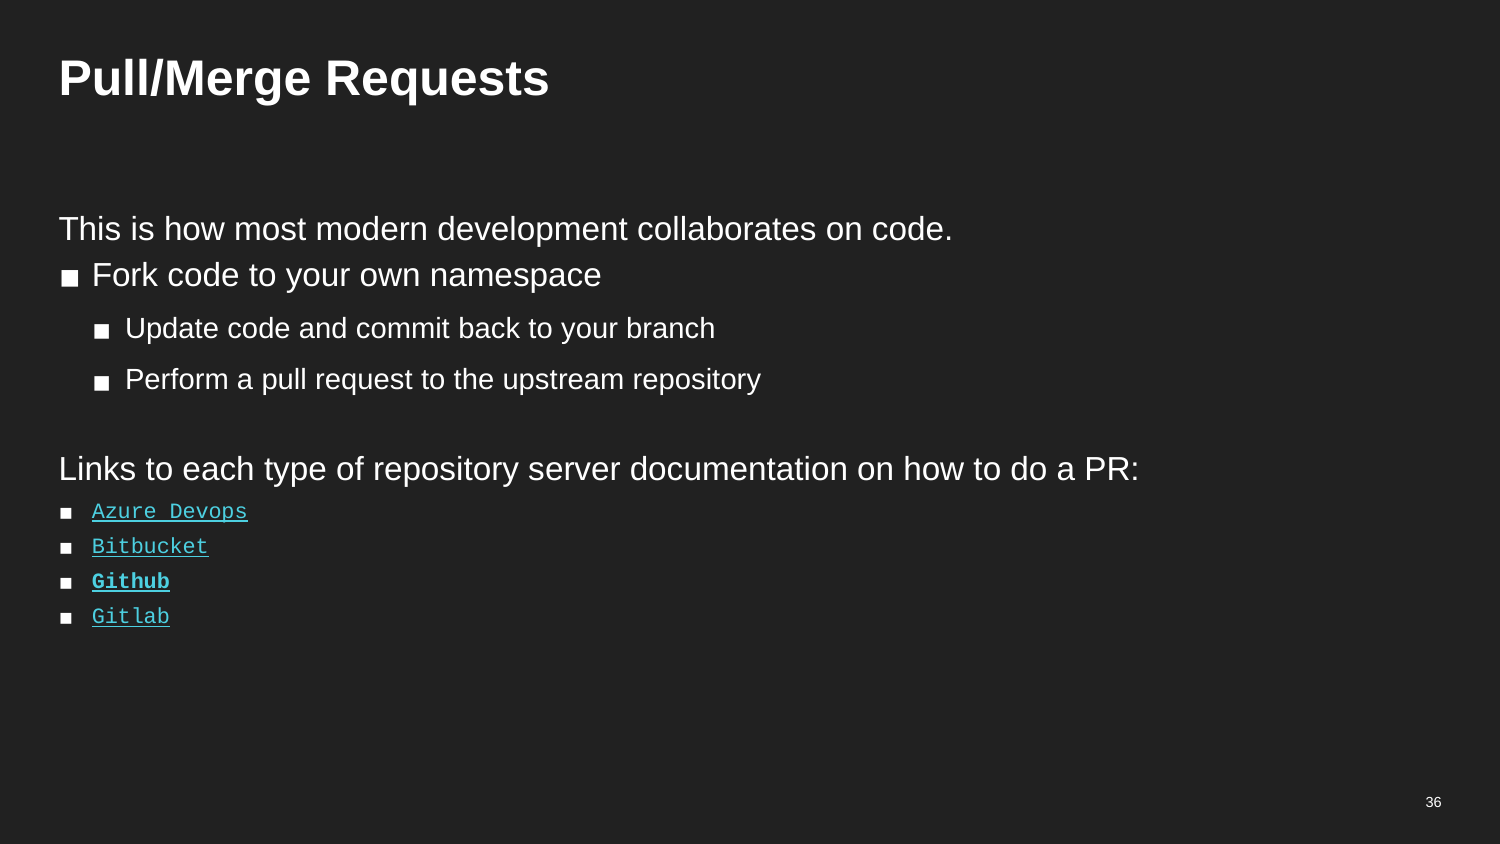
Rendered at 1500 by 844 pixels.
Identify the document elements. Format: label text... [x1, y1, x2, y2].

title Pull/Merge Requests [58, 36, 1442, 130]
slide_number 1 [1392, 793, 1442, 815]
list This is how most modern development collaborates on code. Fork code to your own namespace Update code and commit back to your branch Perform a pull request to the upstream repository Links to each type of repository server documentation on how to do a PR: Azure Devops Bitbucket Github Gitlab [58, 161, 1442, 754]
